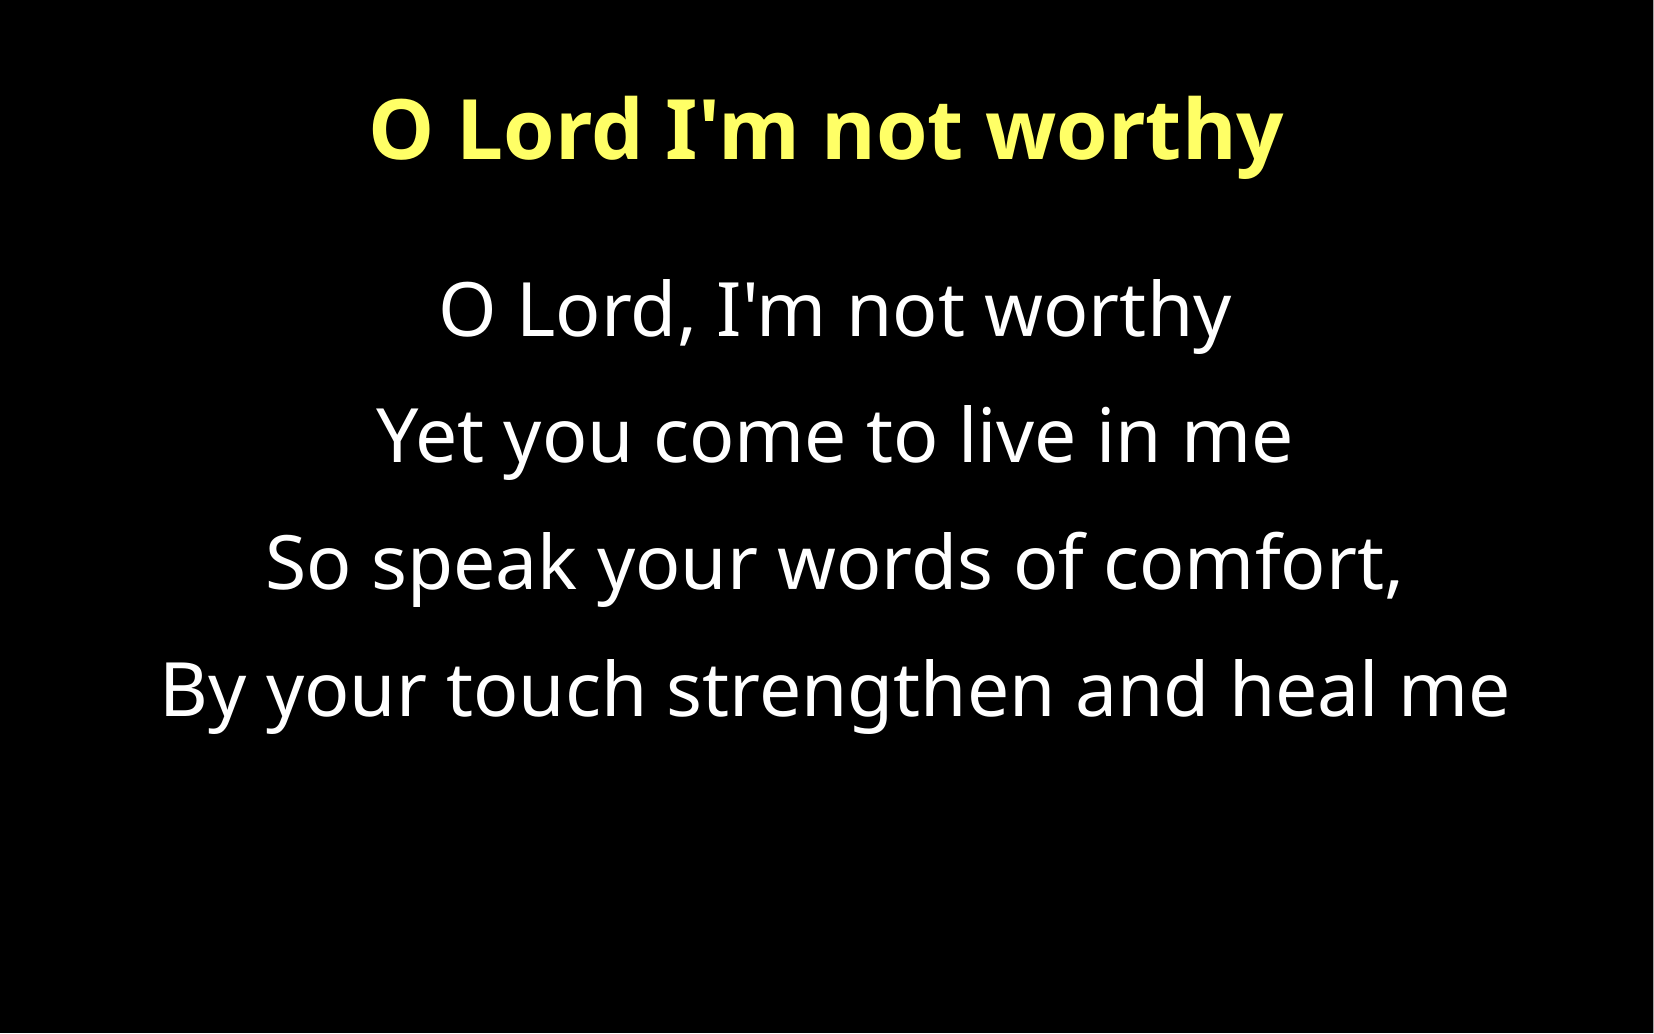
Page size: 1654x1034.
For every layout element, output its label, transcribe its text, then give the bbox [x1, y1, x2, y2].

list O Lord, I'm not worthy Yet you come to live in me So speak your words of comfort, By your touch strengthen and heal me [0, 255, 1654, 1024]
title O Lord I'm not worthy [0, 41, 1654, 214]
